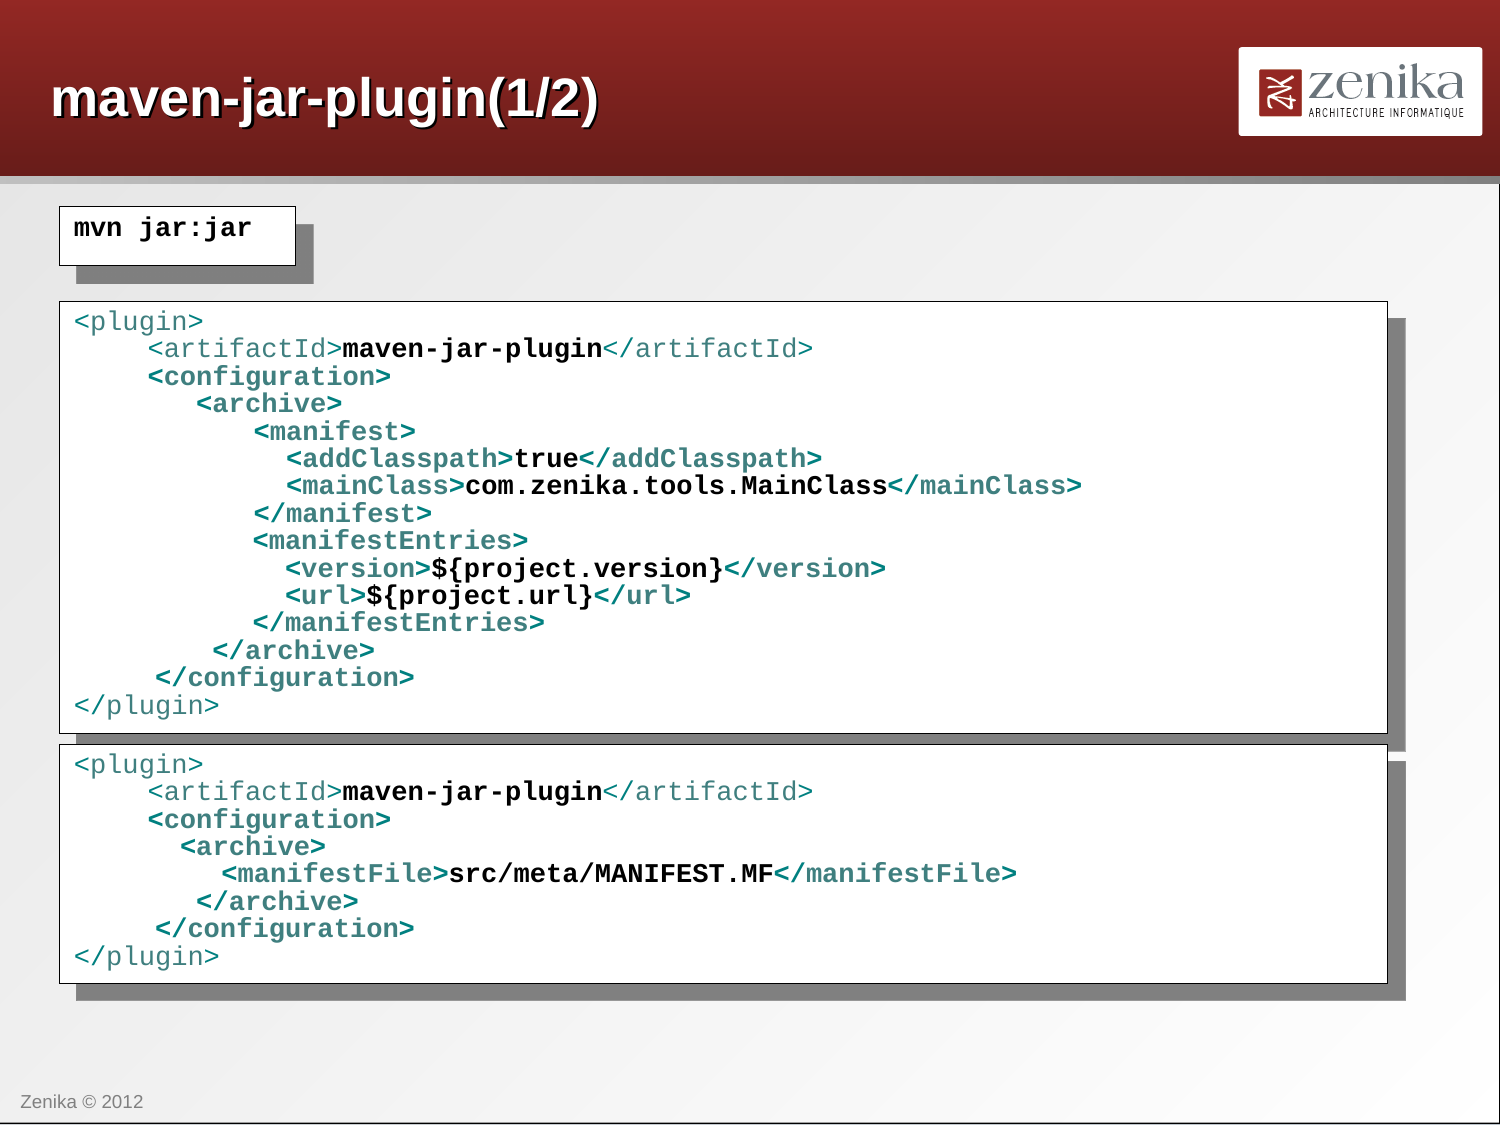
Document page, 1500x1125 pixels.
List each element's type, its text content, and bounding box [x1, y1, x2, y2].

title maven-jar-plugin(1/2) [50, 15, 1206, 180]
picture [1257, 58, 1464, 125]
text_box <plugin> <artifactId>maven-jar-plugin</artifactId> <configuration> <archive> <manifest> <addClasspath>true</addClasspath> <mainClass>com.zenika.tools.MainClass</mainClass> </manifest> <manifestEntries> <version>${project.version}</version> <url>${project.url}</url> </manifestEntries> </archive> </configuration> </plugin> [59, 301, 1388, 734]
text_box mvn jar:jar [59, 206, 296, 266]
text_box <plugin> <artifactId>maven-jar-plugin</artifactId> <configuration> <archive> <manifestFile>src/meta/MANIFEST.MF</manifestFile> </archive> </configuration> </plugin> [59, 744, 1388, 984]
